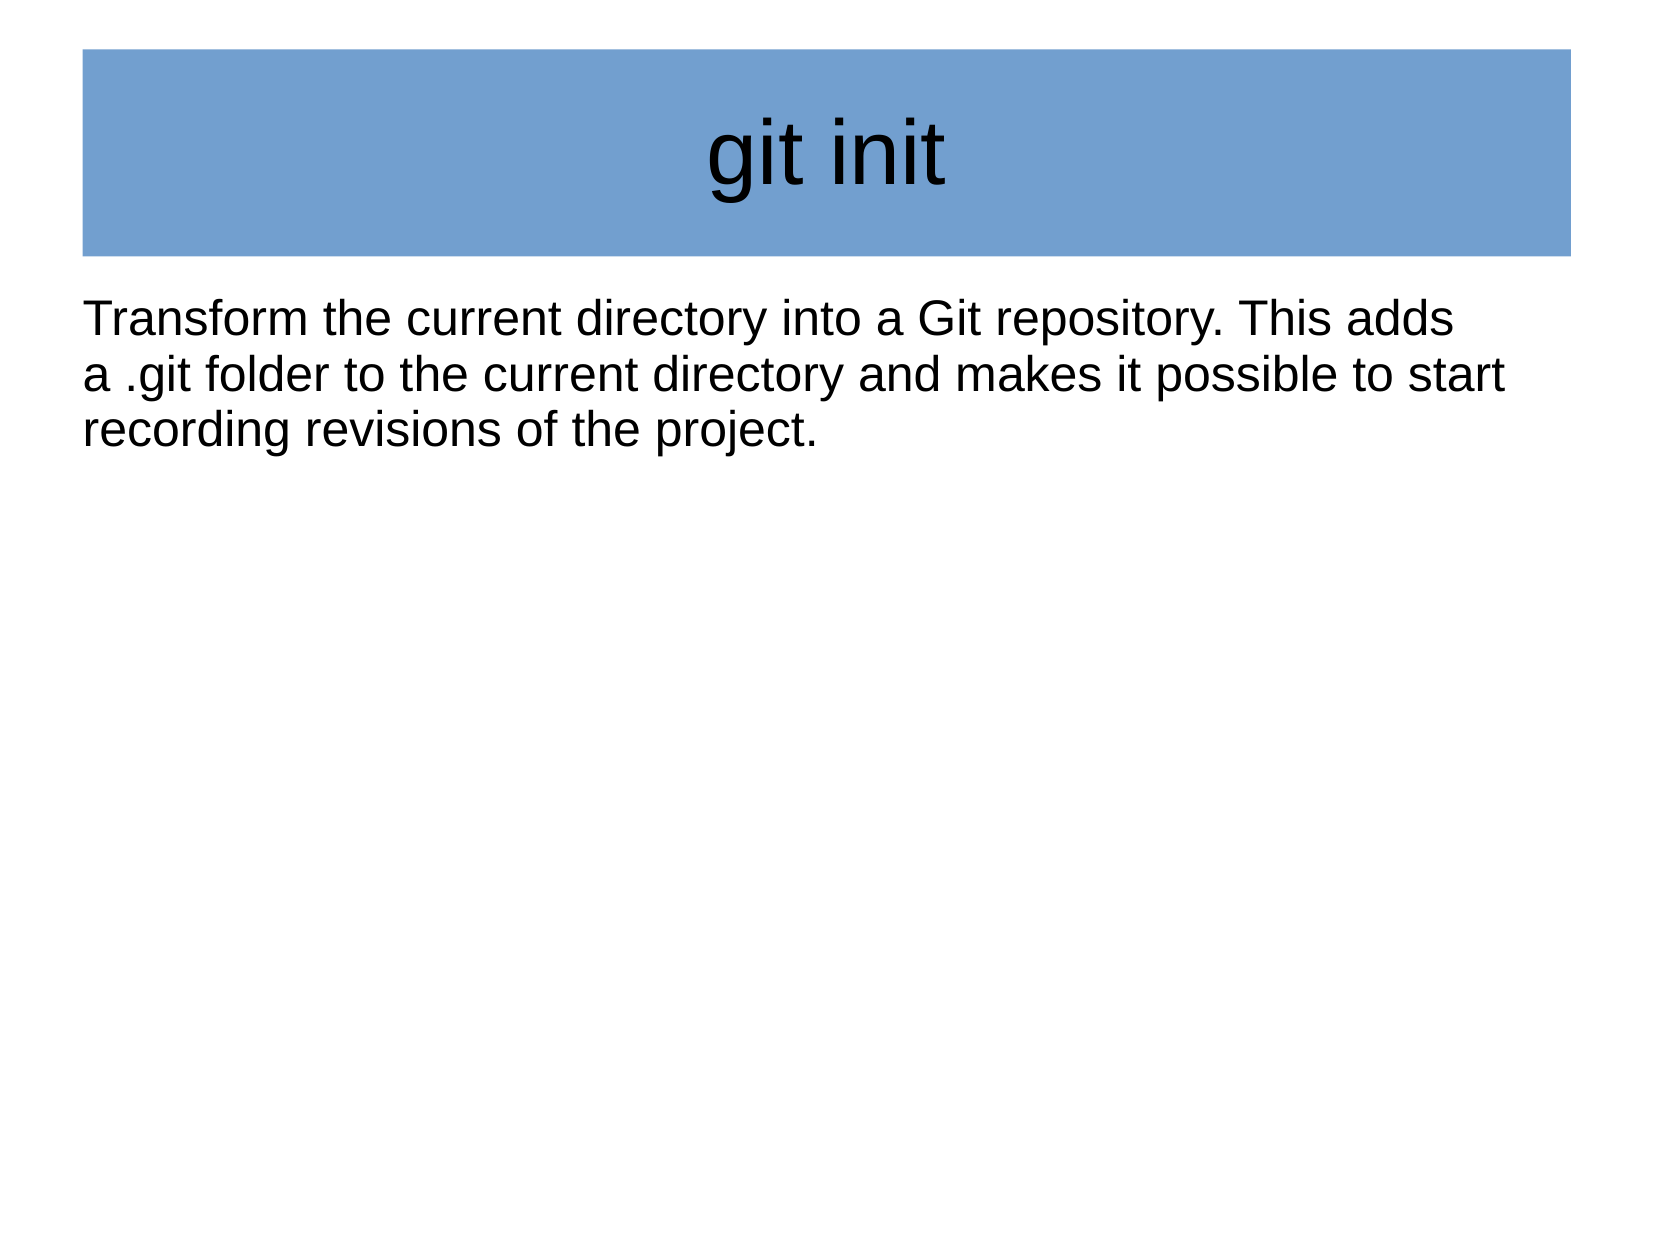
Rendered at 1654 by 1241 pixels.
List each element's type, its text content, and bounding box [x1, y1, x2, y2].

title git init [82, 49, 1571, 257]
list Transform the current directory into a Git repository. This adds a .git folder to the current directory and makes it possible to start recording revisions of the project. [82, 290, 1571, 1010]
